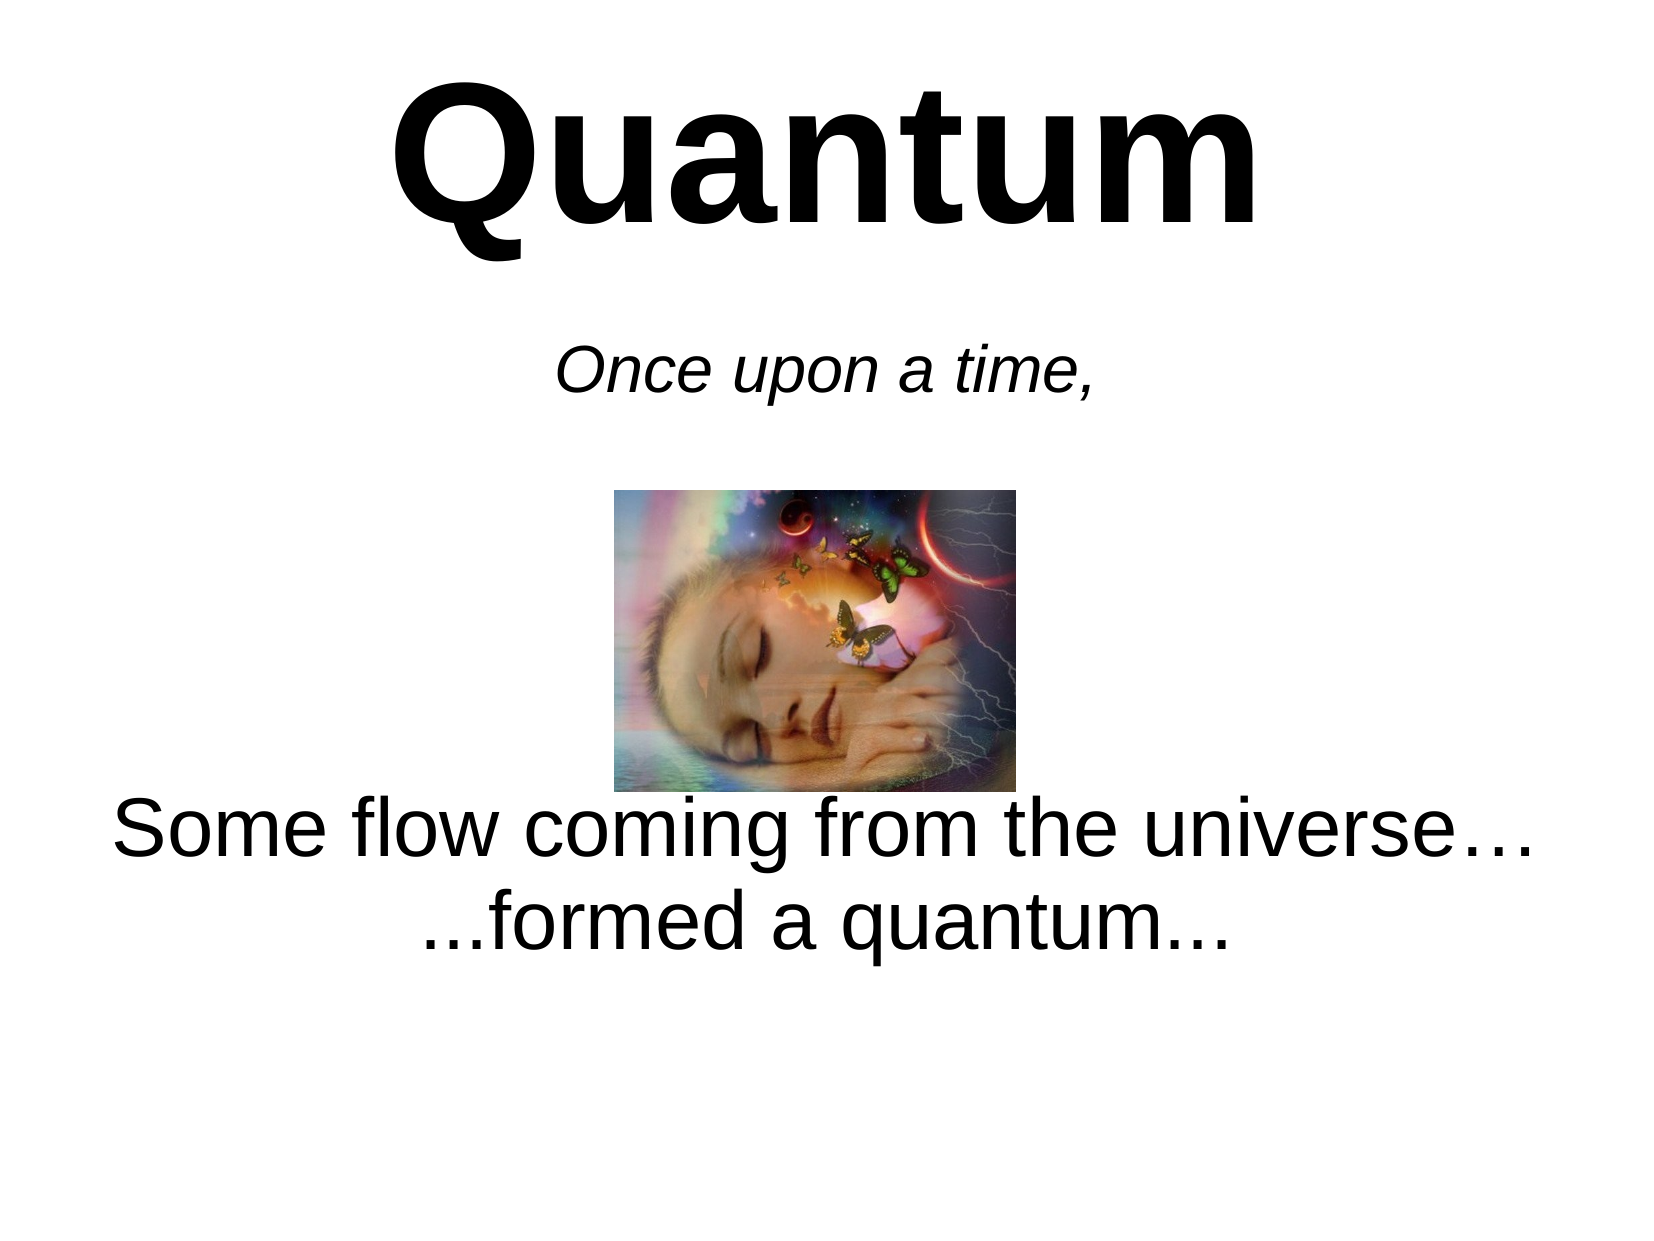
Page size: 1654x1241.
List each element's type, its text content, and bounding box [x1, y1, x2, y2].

title Quantum [82, 41, 1571, 265]
subtitle Once upon a time, Some flow coming from the universe… ...formed a quantum... [82, 290, 1571, 1010]
picture [614, 490, 1016, 792]
